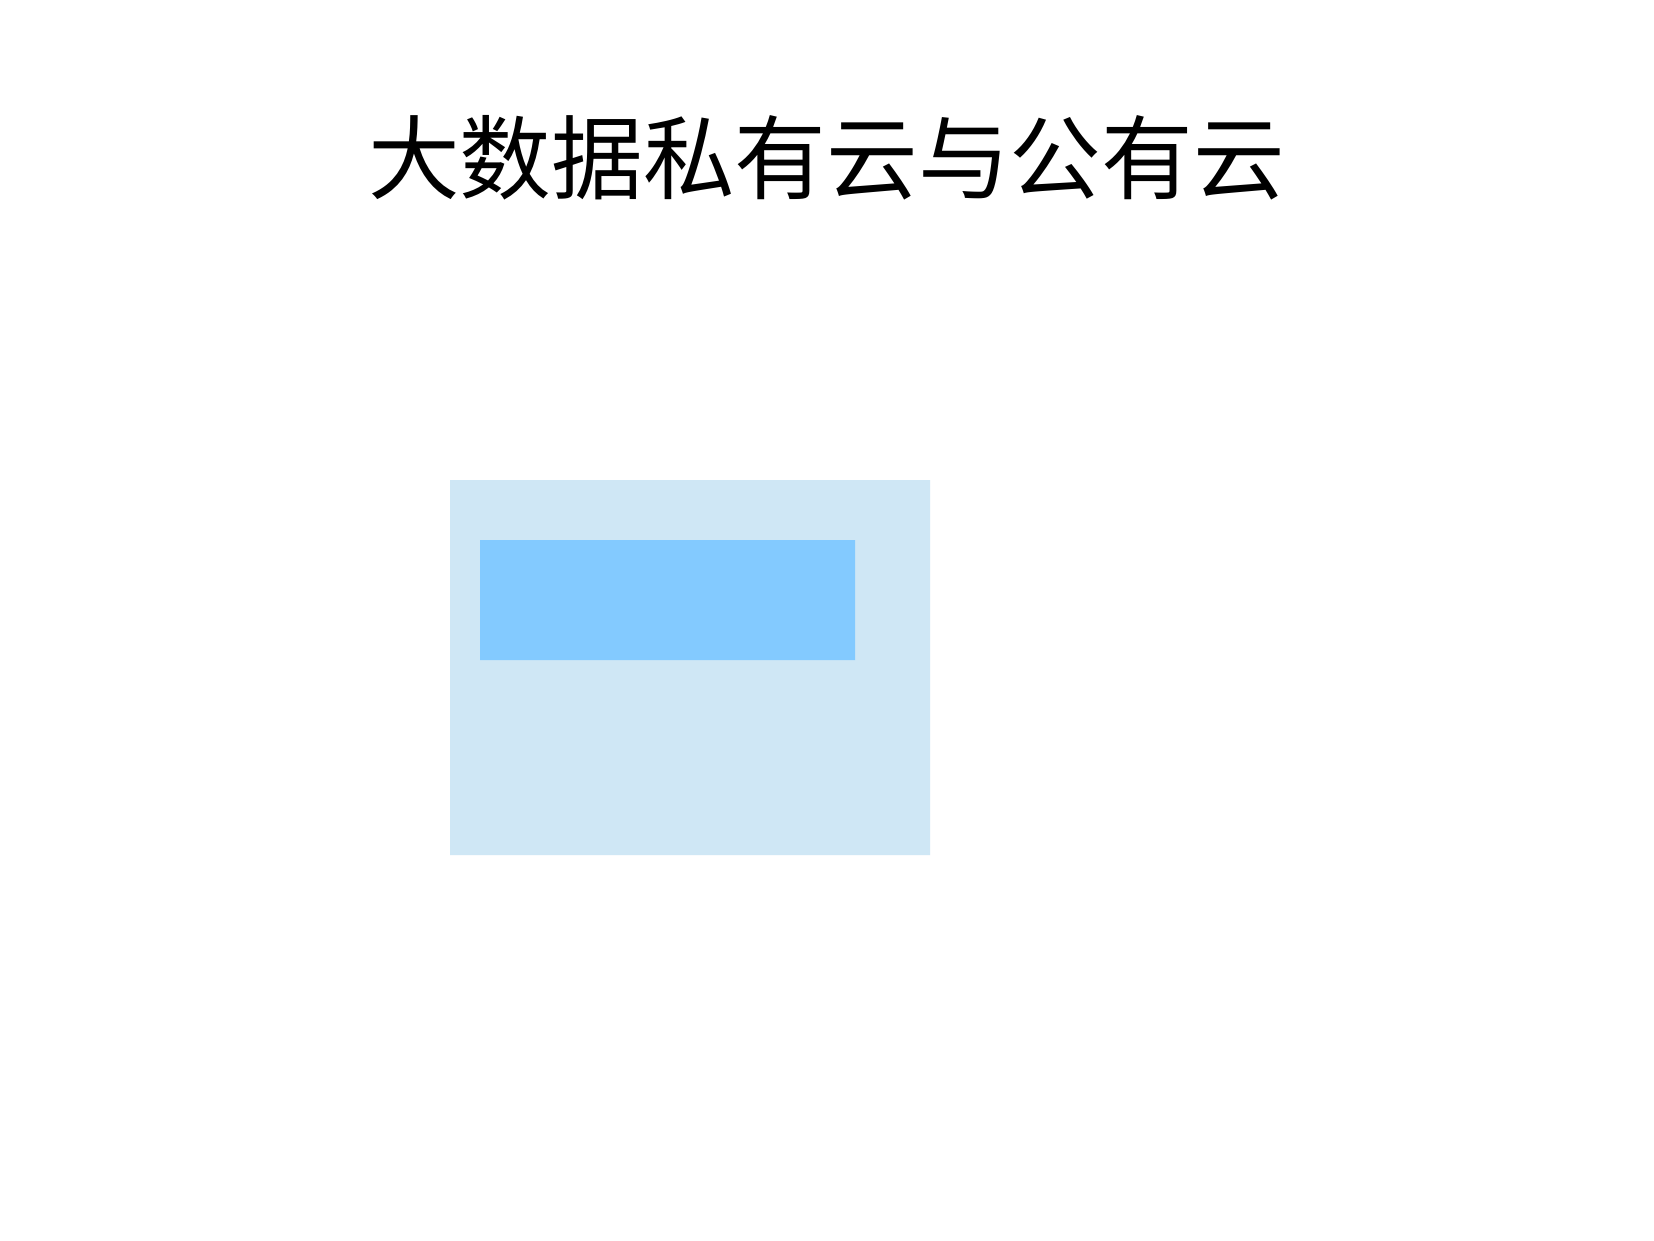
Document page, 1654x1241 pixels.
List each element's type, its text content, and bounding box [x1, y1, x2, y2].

title 大数据私有云与公有云 [82, 49, 1571, 257]
text_box [450, 480, 931, 856]
